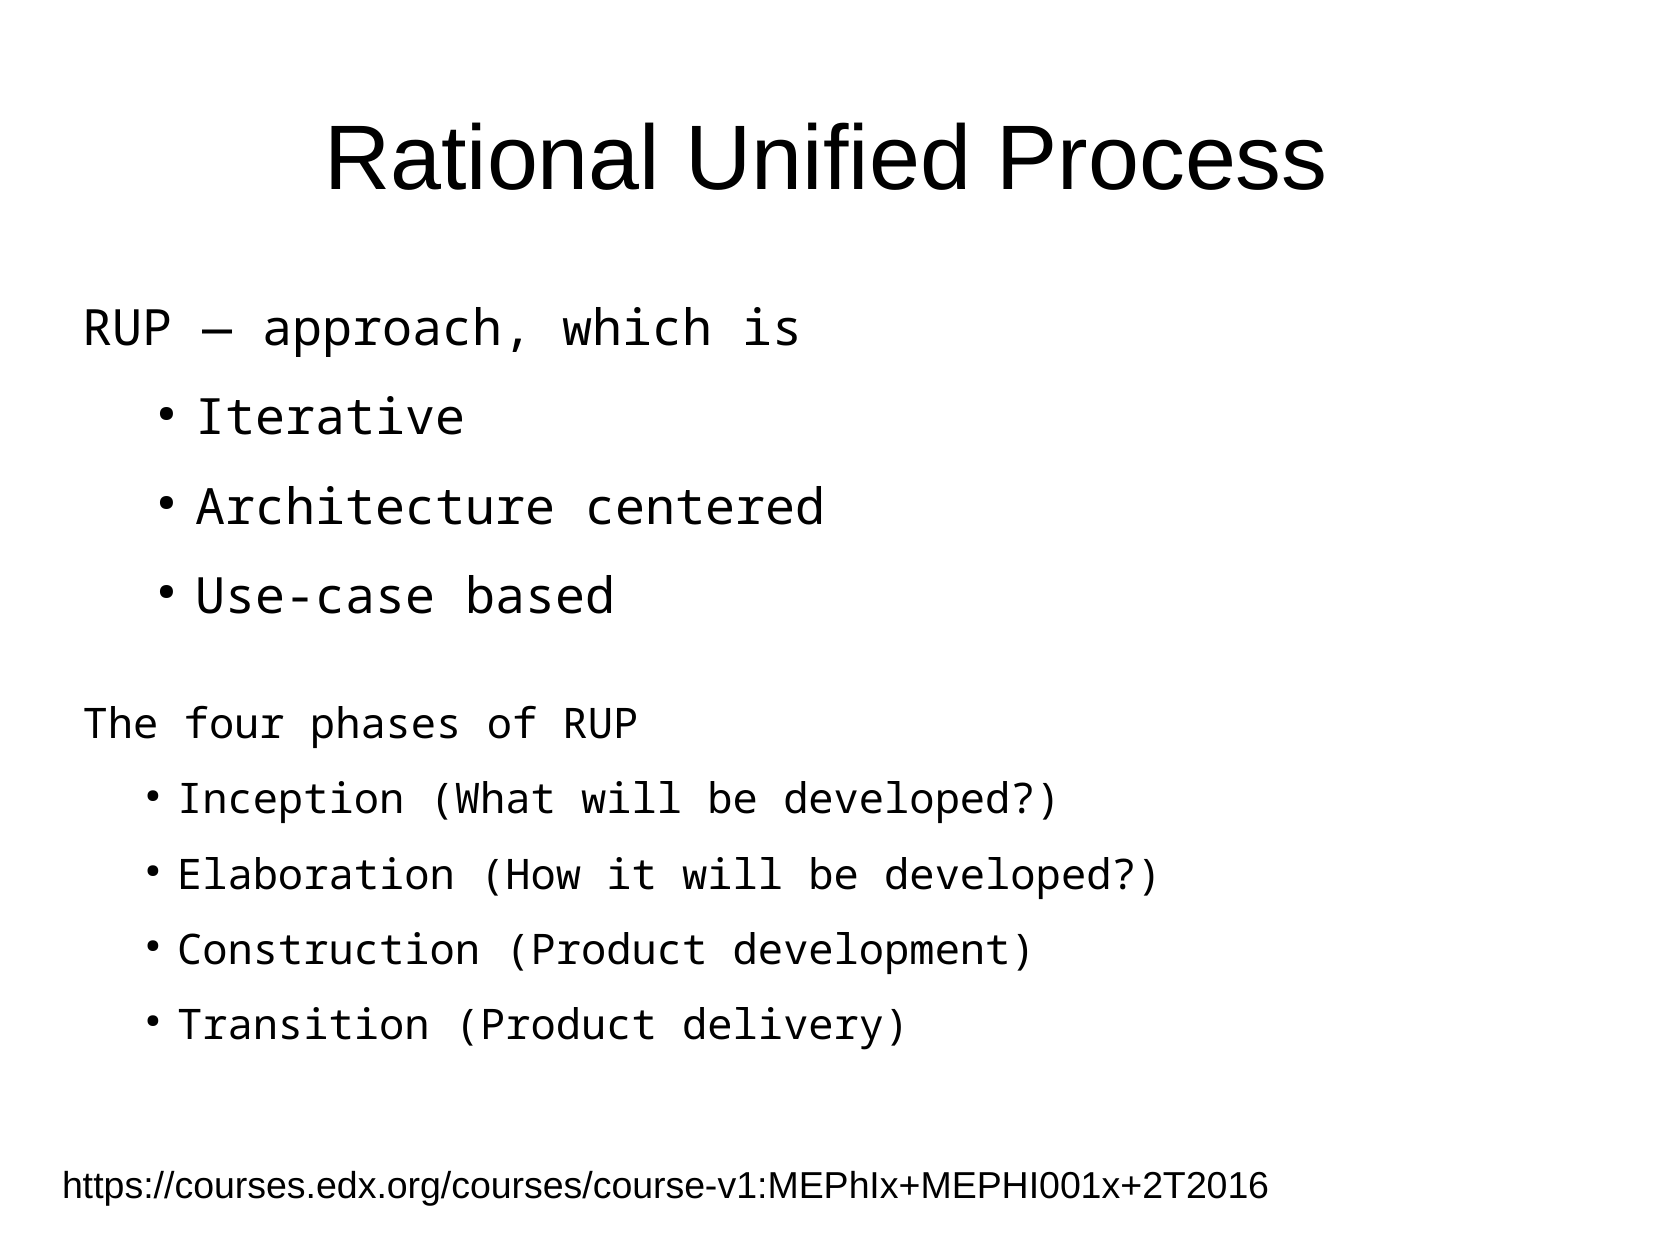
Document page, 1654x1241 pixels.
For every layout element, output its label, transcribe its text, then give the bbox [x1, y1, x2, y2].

title Rational Unified Process [82, 49, 1571, 257]
list RUP — approach, which is Iterative Architecture centered Use-case based [82, 295, 1571, 650]
text_box https://courses.edx.org/courses/course-v1:MEPhIx+MEPHI001x+2T2016 [47, 1157, 1347, 1241]
list The four phases of RUP Inception (What will be developed?) Elaboration (How it will be developed?) Construction (Product development) Transition (Product delivery) [82, 696, 1571, 1052]
